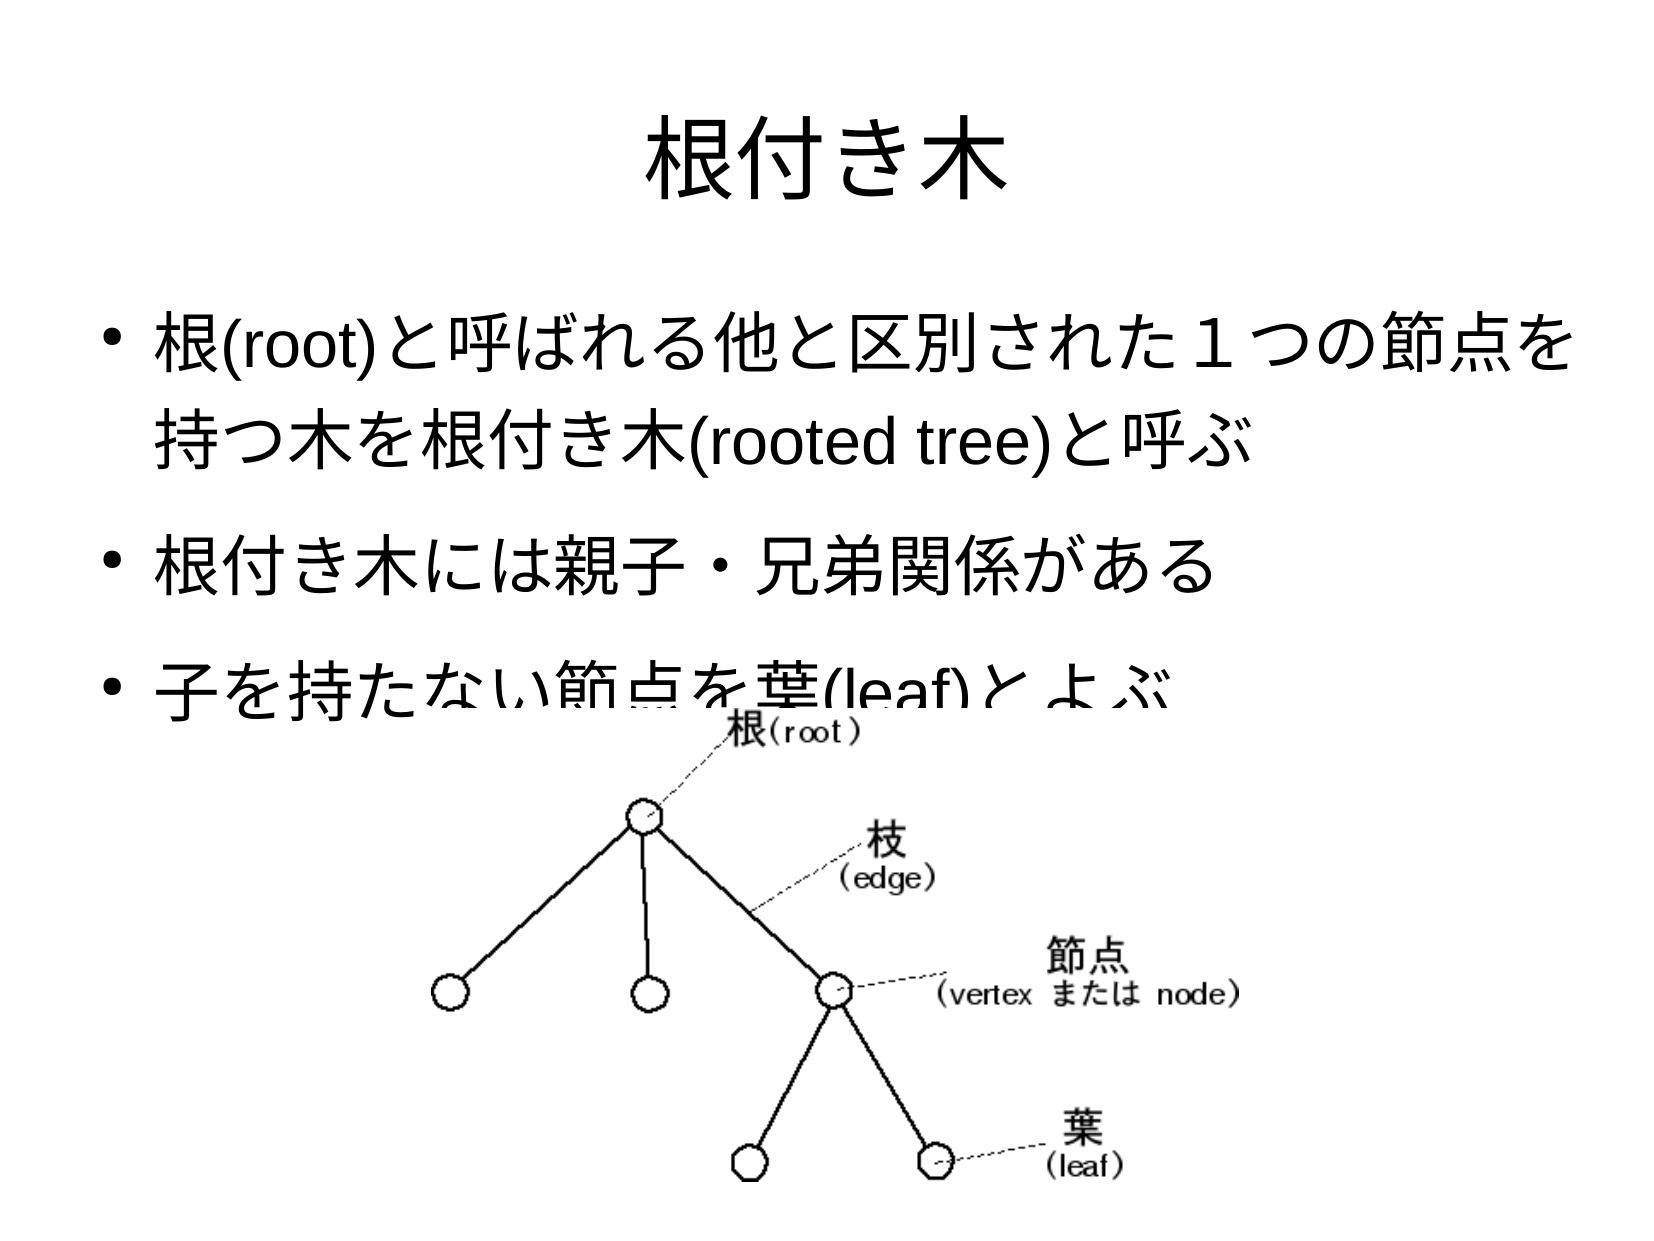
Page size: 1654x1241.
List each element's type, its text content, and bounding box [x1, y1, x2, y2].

list 根(root)と呼ばれる他と区別された１つの節点を持つ木を根付き木(rooted tree)と呼ぶ 根付き木には親子・兄弟関係がある 子を持たない節点を葉(leaf)とよぶ [82, 290, 1583, 1010]
title 根付き木 [82, 49, 1571, 257]
picture [431, 708, 1239, 1182]
